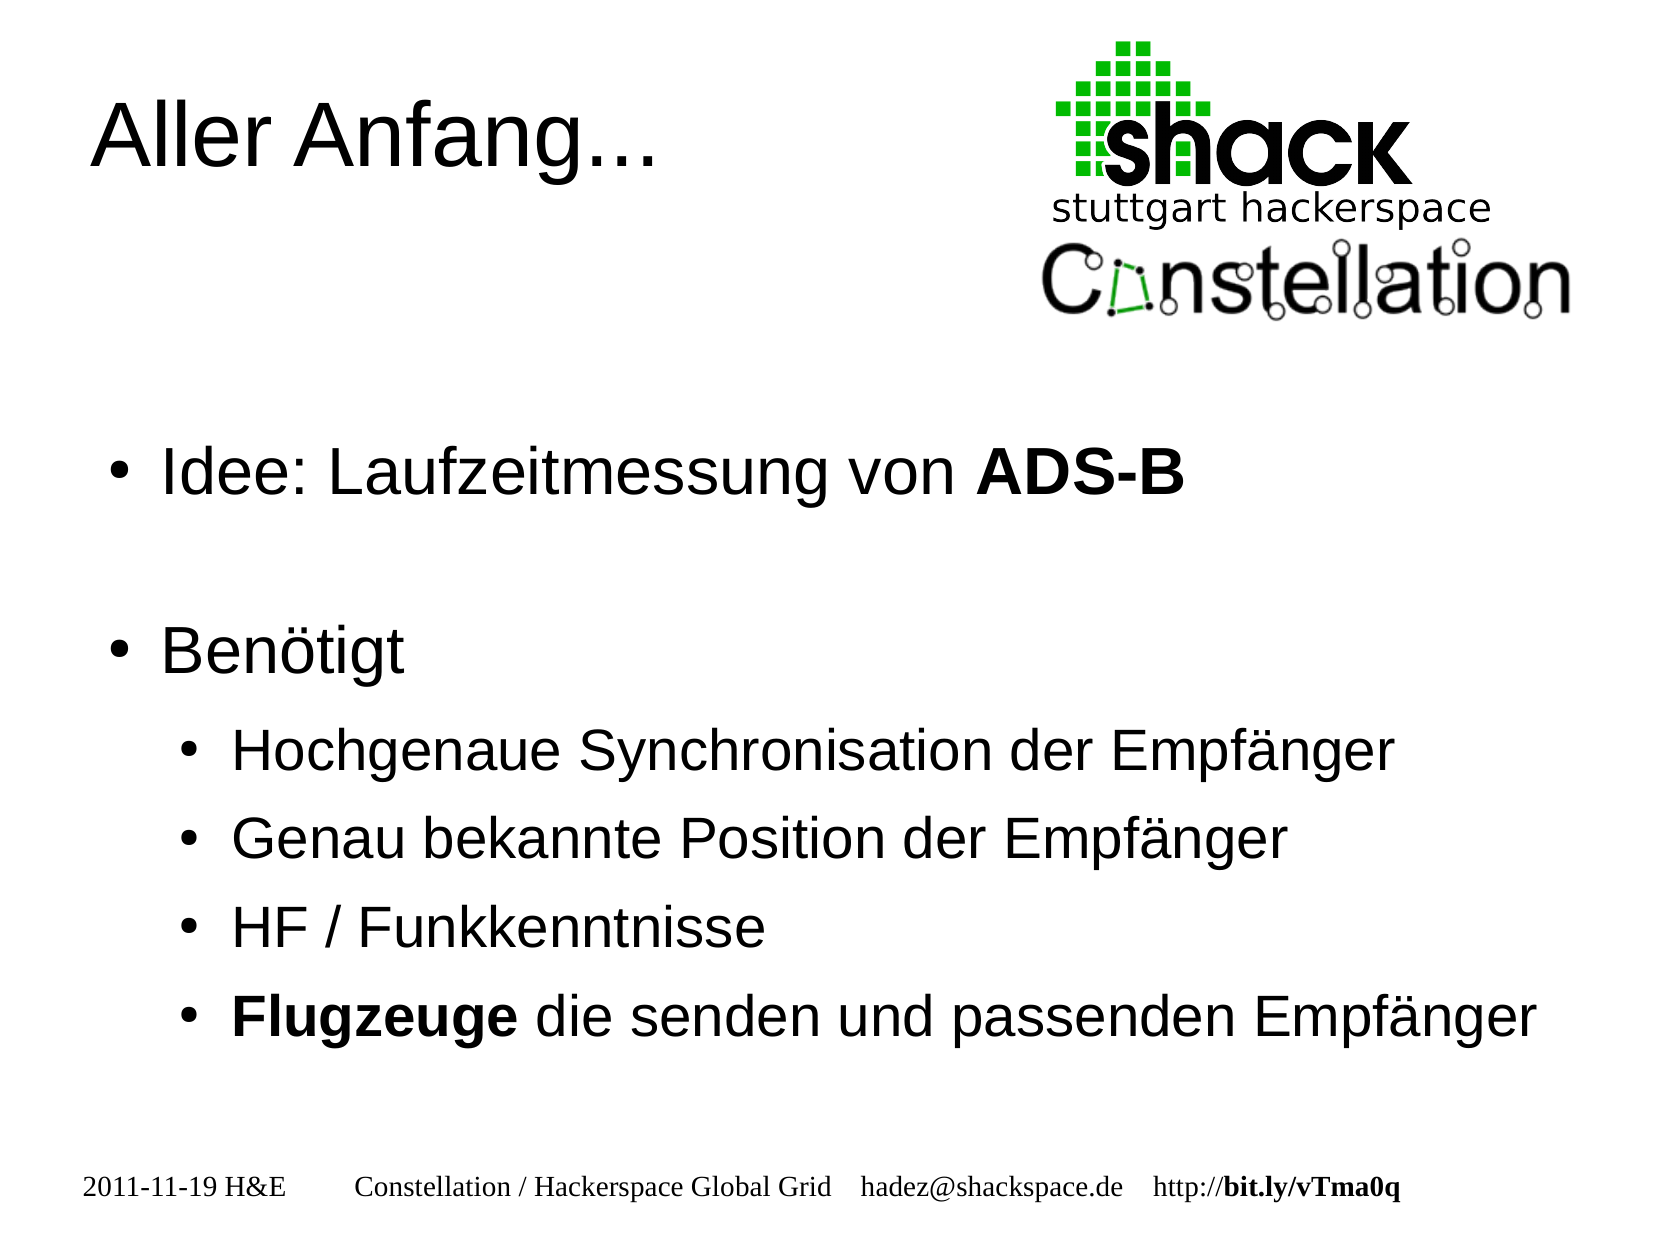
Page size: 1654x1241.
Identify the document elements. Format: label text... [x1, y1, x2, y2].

picture [1028, 34, 1586, 325]
list Idee: Laufzeitmessung von ADS-B Benötigt Hochgenaue Synchronisation der Empfänger Genau bekannte Position der Empfänger HF / Funkkenntnisse Flugzeuge die senden und passenden Empfänger [90, 330, 1571, 1141]
title Aller Anfang... [90, 30, 1029, 241]
